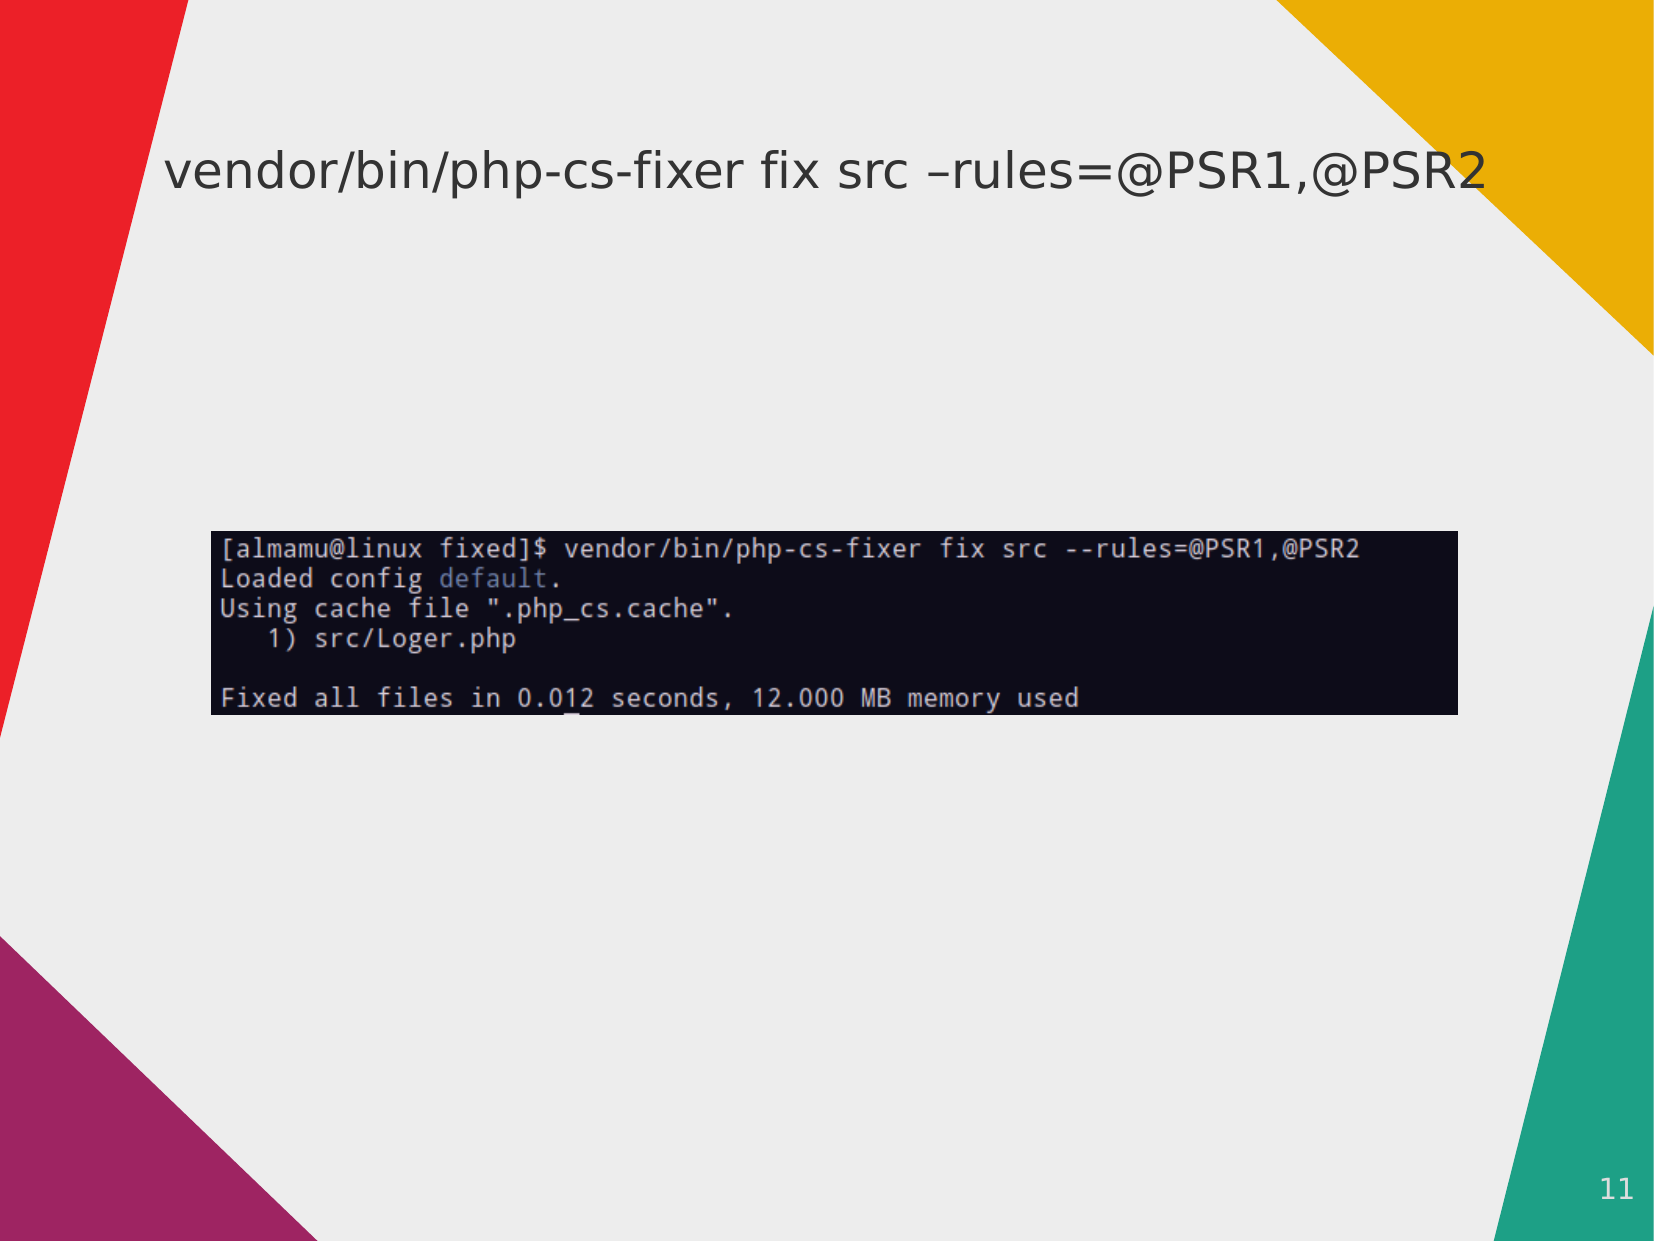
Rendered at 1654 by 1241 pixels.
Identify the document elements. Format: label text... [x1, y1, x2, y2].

title vendor/bin/php-cs-fixer fix src –rules=@PSR1,@PSR2 [114, 73, 1539, 271]
picture [211, 531, 1458, 715]
